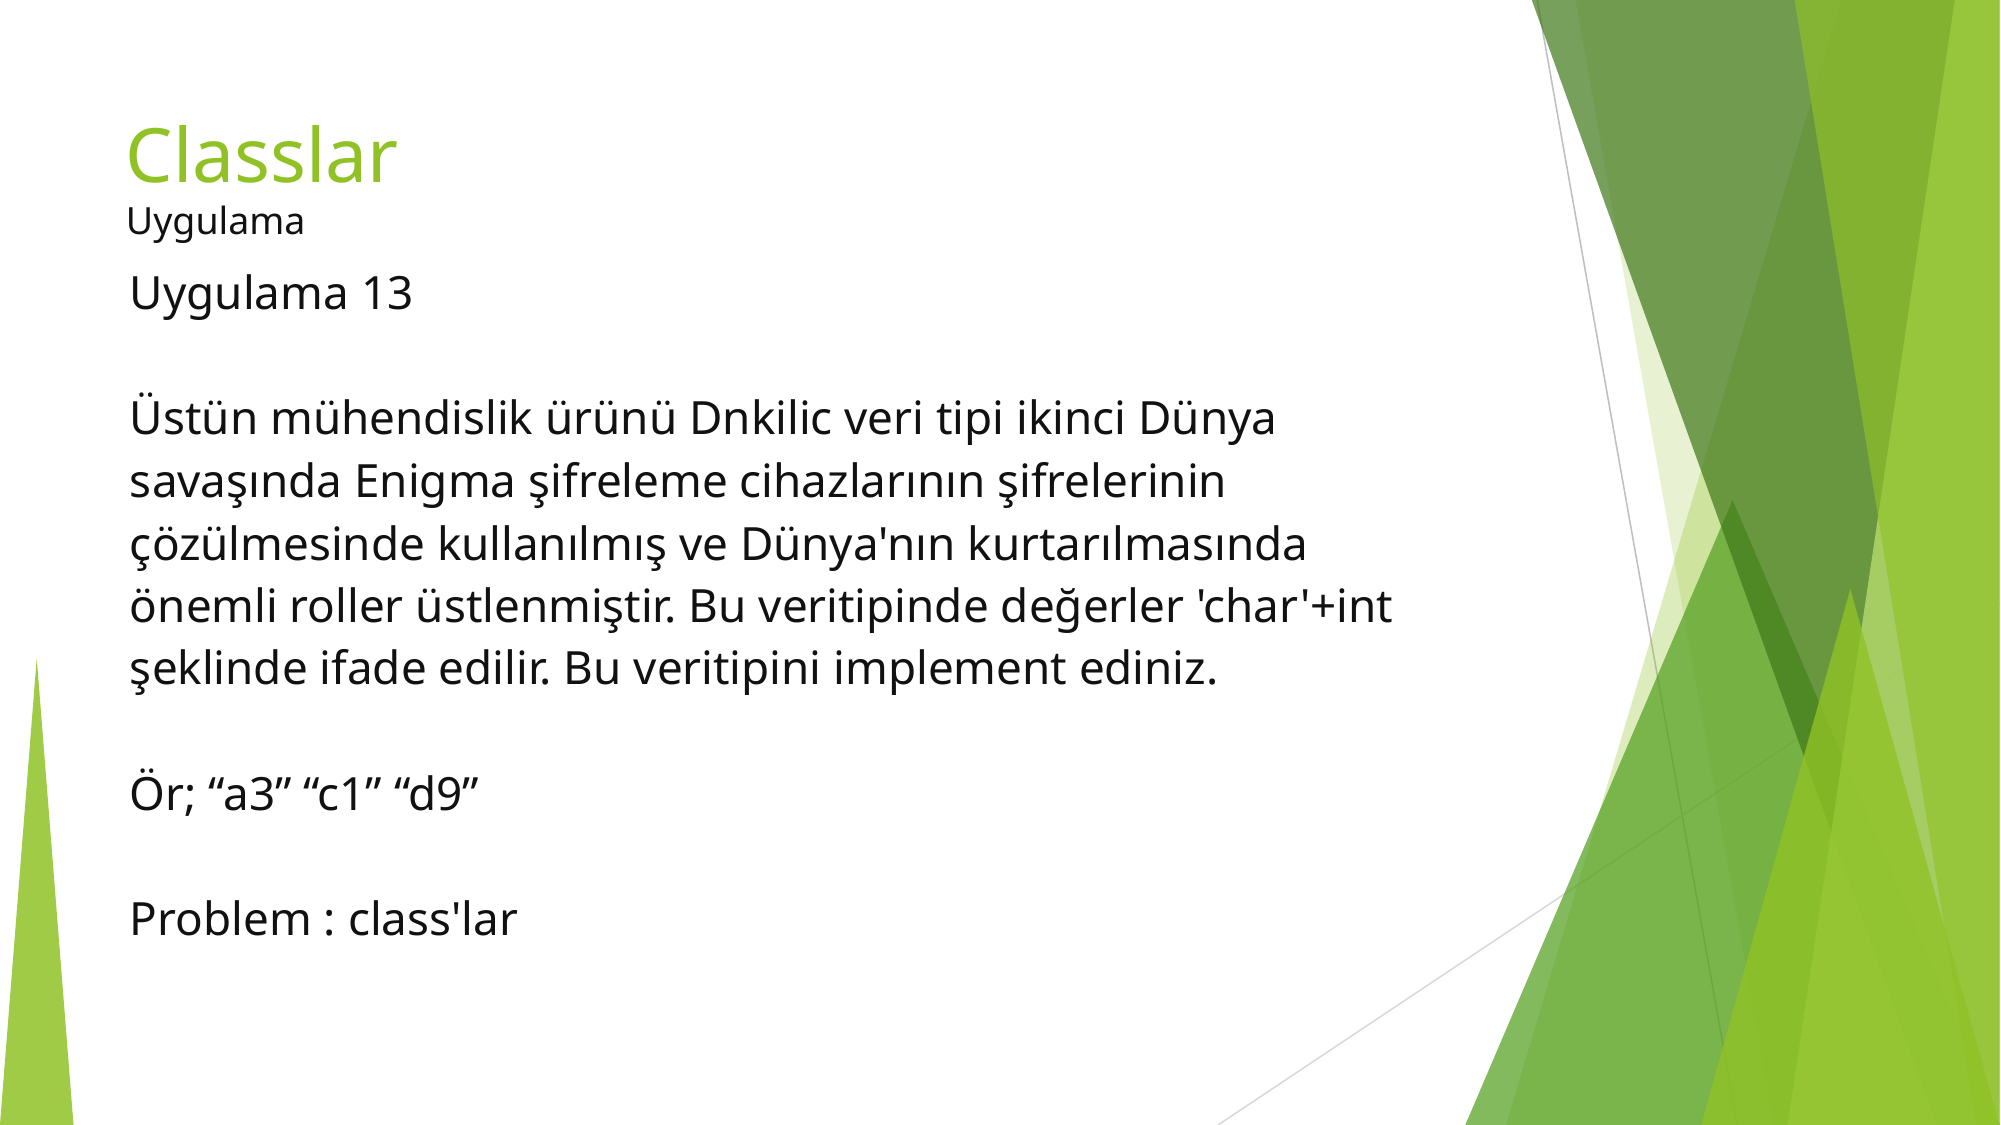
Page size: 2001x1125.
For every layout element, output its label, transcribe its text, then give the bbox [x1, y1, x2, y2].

text_box Uygulama 13 Üstün mühendislik ürünü Dnkilic veri tipi ikinci Dünya savaşında Enigma şifreleme cihazlarının şifrelerinin çözülmesinde kullanılmış ve Dünya'nın kurtarılmasında önemli roller üstlenmiştir. Bu veritipinde değerler 'char'+int şeklinde ifade edilir. Bu veritipini implement ediniz. Ör; “a3” “c1” “d9” Problem : class'lar [129, 291, 1465, 919]
title Classlar Uygulama [111, 99, 1522, 317]
